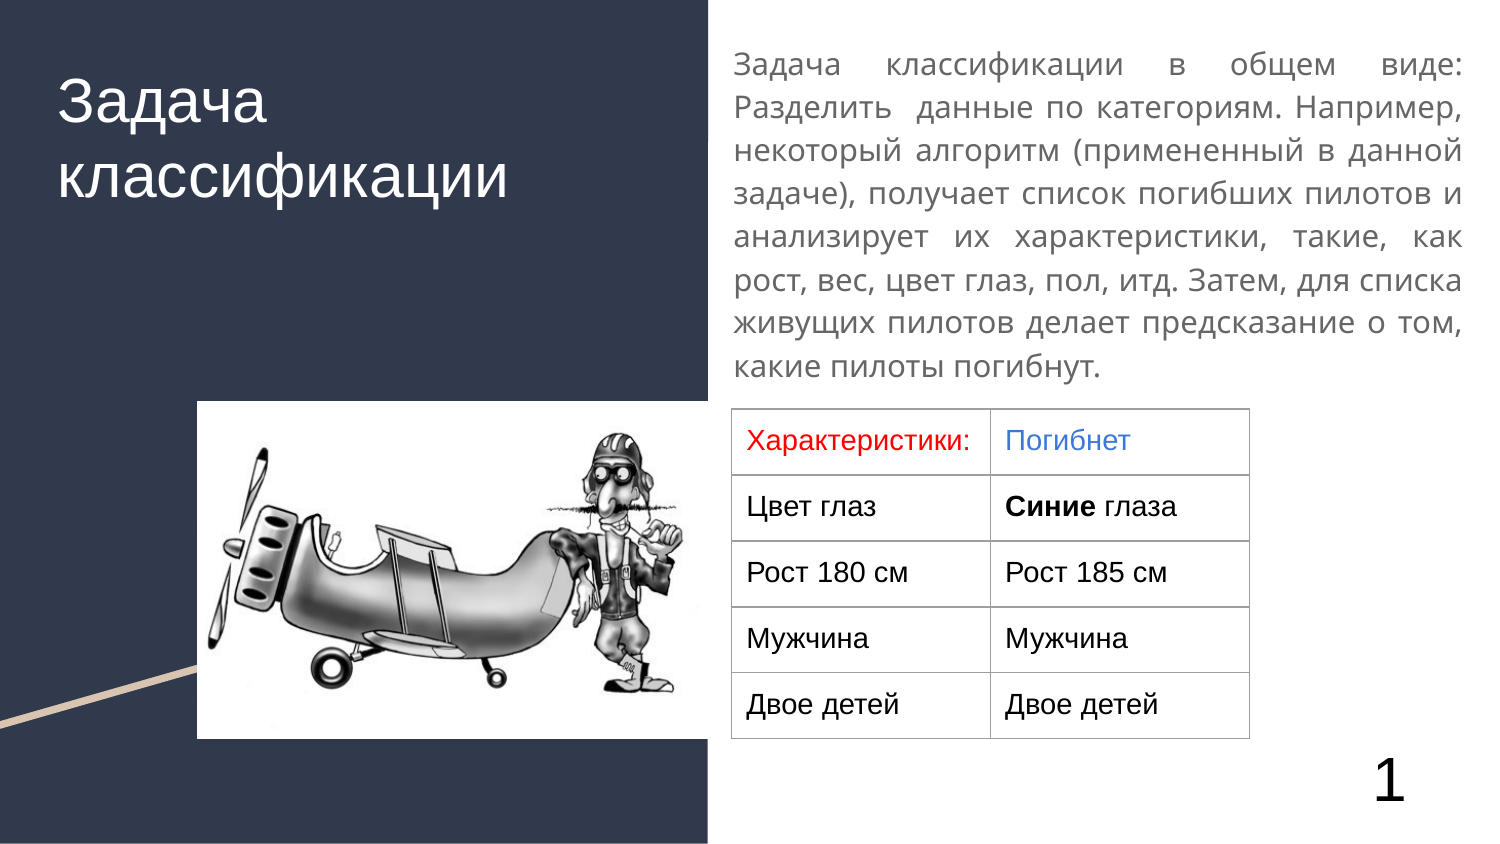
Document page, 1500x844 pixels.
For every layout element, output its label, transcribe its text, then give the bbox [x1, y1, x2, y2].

table_cell Синие глаза [991, 476, 1249, 540]
table_cell Рост 180 см [732, 542, 990, 606]
table_cell Рост 185 см [991, 542, 1249, 606]
table_cell Цвет глаз [732, 476, 990, 540]
title Задача классификации [42, 45, 647, 457]
table_cell Двое детей [732, 673, 990, 738]
table_cell Двое детей [991, 673, 1249, 738]
list Задача классификации в общем виде: Разделить данные по категориям. Например, некоторый алгоритм (примененный в данной задаче), получает список погибших пилотов и анализирует их характеристики, такие, как рост, вес, цвет глаз, пол, итд. Затем, для списка живущих пилотов делает предсказание о том, какие пилоты погибнут. [718, 23, 1479, 697]
picture [197, 401, 710, 739]
table_header Погибнет [991, 410, 1249, 474]
table_header Характеристики: [732, 410, 990, 474]
title 1 [1357, 723, 1500, 844]
table_cell Мужчина [732, 608, 990, 672]
table_cell Мужчина [991, 608, 1249, 672]
